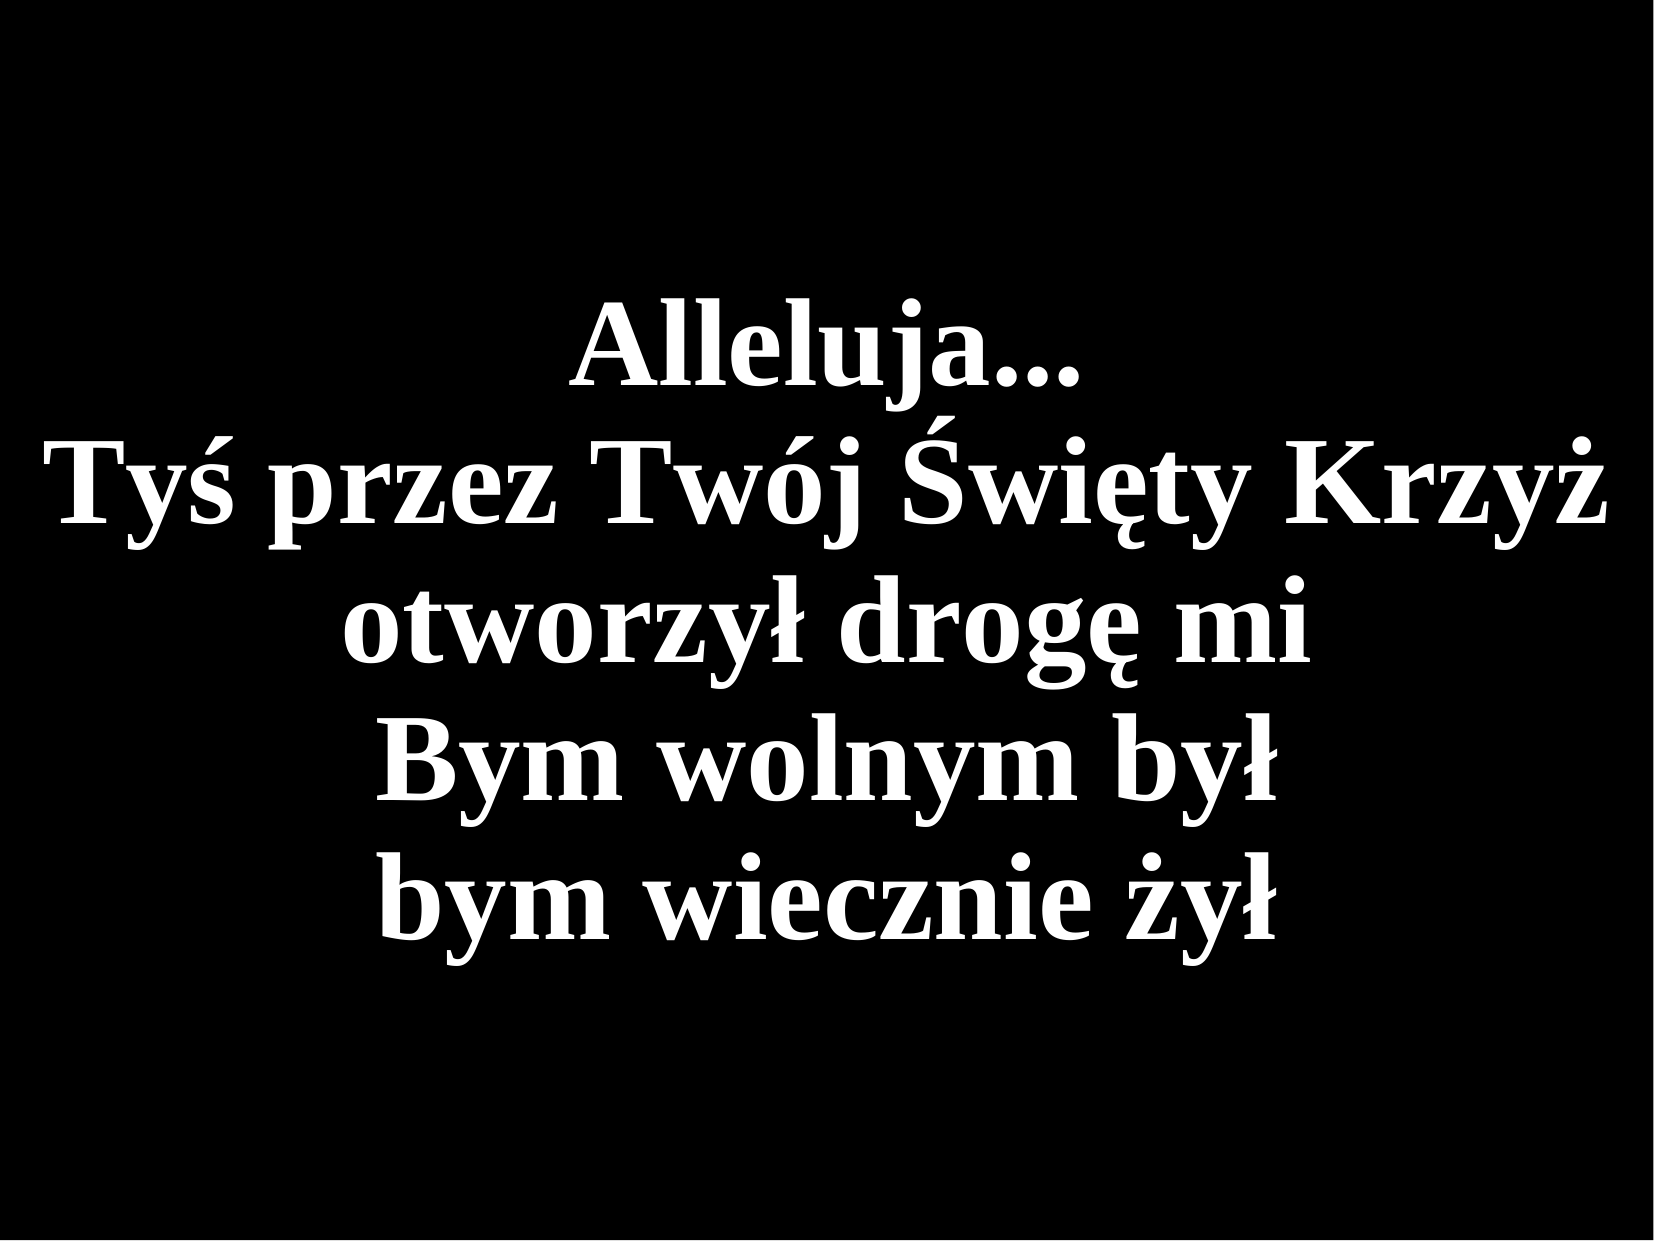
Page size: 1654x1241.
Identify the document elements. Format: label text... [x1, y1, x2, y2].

title Alleluja... Tyś przez Twój Święty Krzyż otworzył drogę mi Bym wolnym był bym wiecznie żył [0, 0, 1654, 1241]
